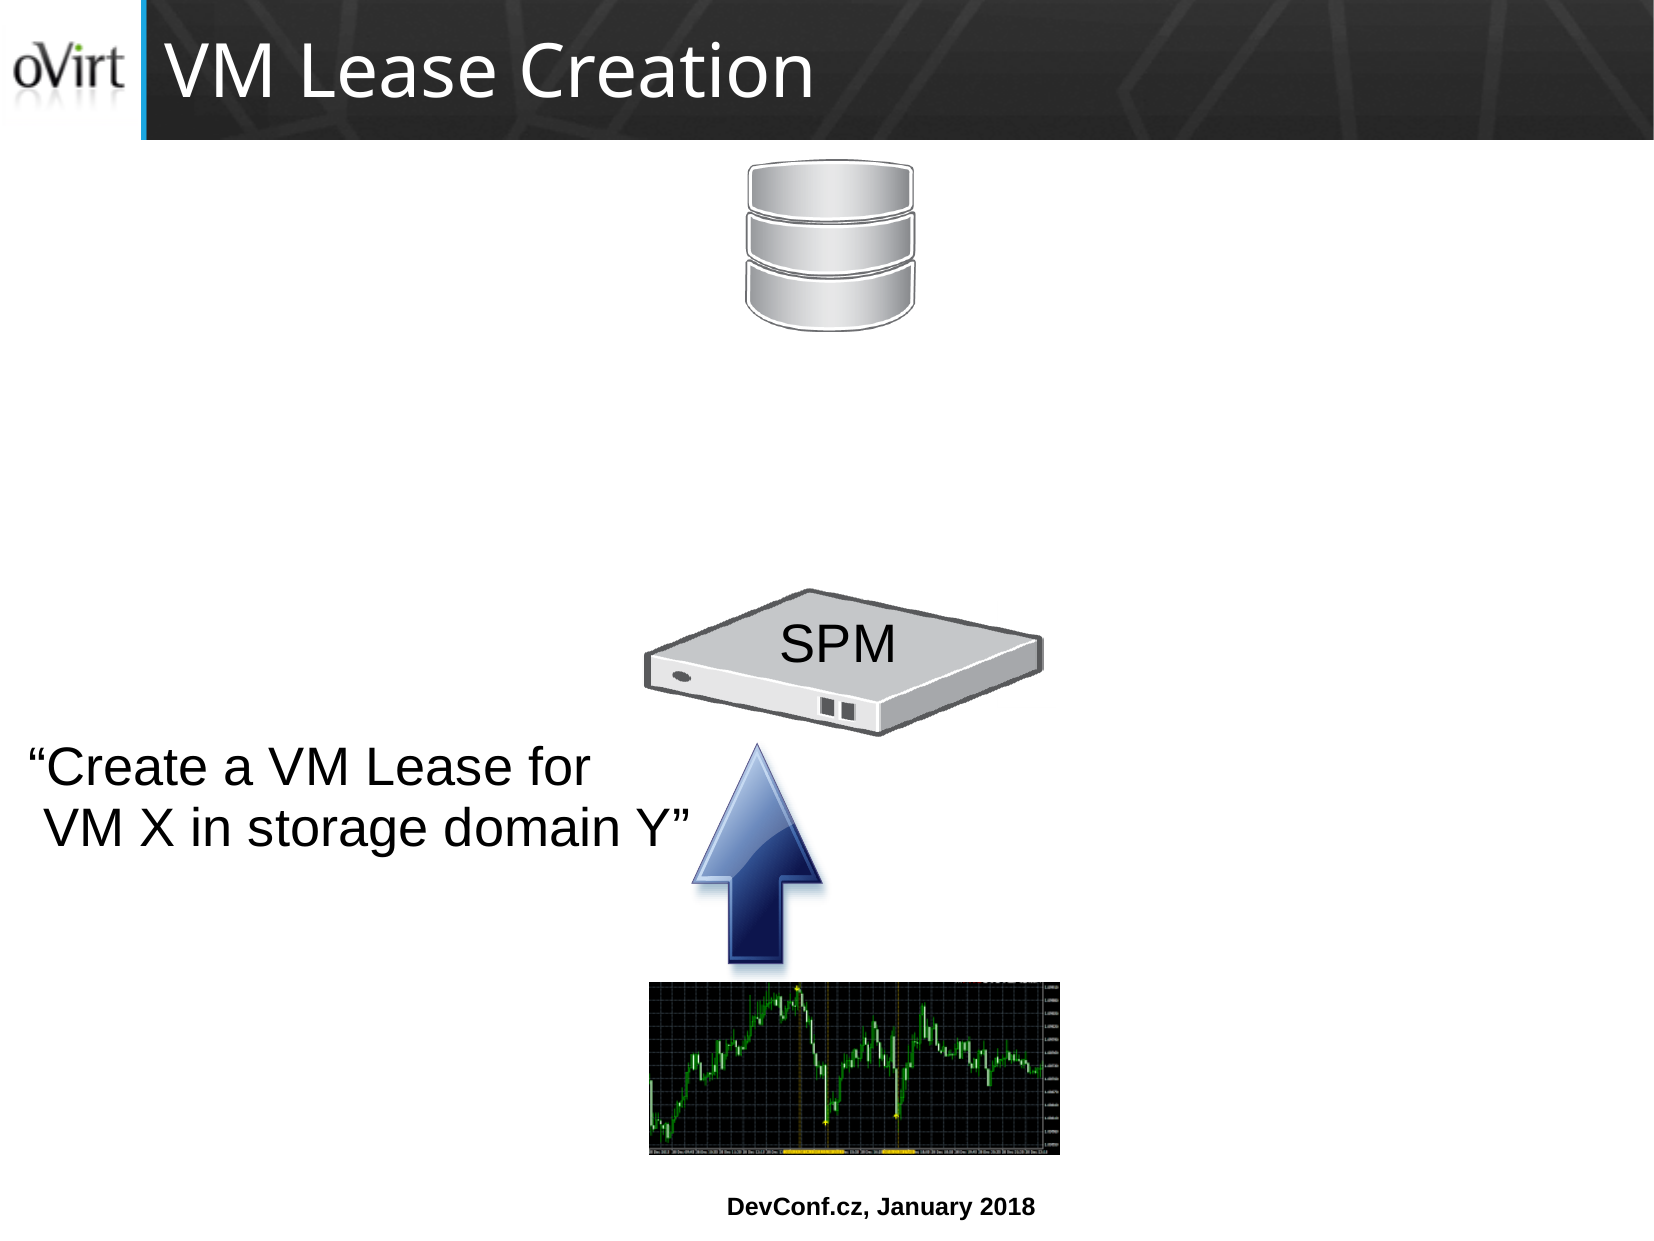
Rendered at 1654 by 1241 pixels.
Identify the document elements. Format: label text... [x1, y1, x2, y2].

text_box SPM [765, 606, 913, 682]
picture [603, 575, 1093, 1156]
picture [0, 0, 1654, 140]
title VM Lease Creation [164, 11, 1653, 126]
text_box “Create a VM Lease for VM X in storage domain Y” [13, 729, 706, 866]
picture [745, 159, 916, 332]
